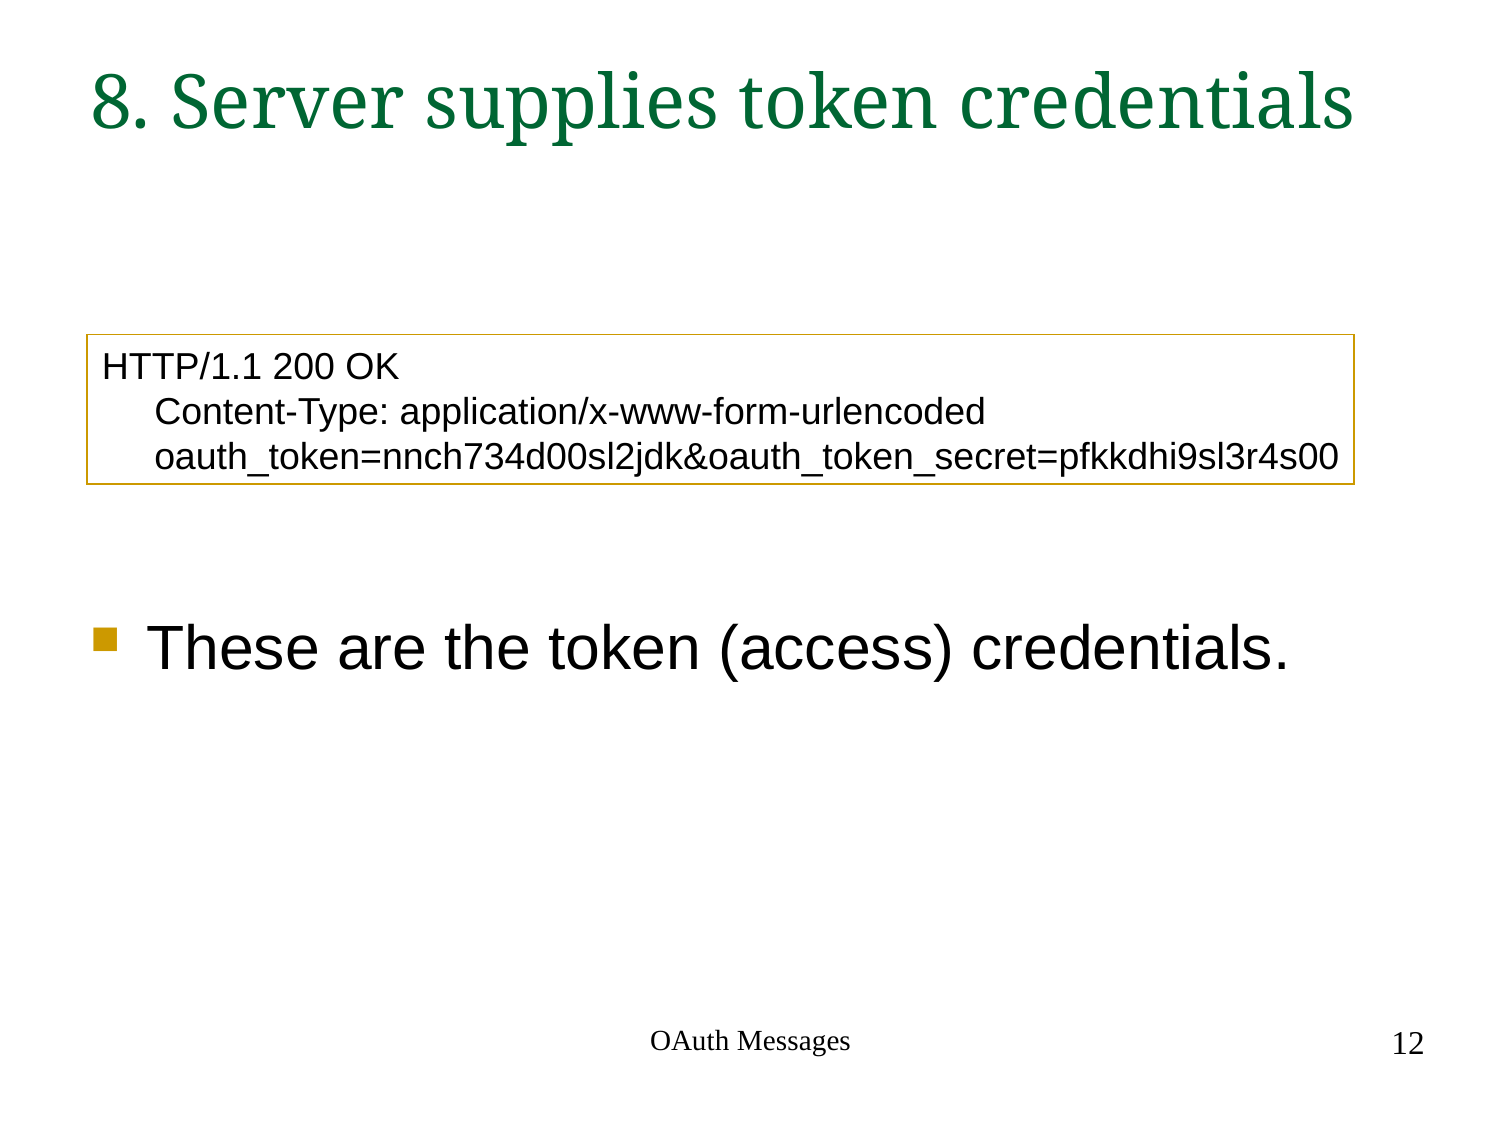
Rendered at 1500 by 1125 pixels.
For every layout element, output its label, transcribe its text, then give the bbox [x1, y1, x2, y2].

text_box HTTP/1.1 200 OK Content-Type: application/x-www-form-urlencoded oauth_token=nnch734d00sl2jdk&oauth_token_secret=pfkkdhi9sl3r4s00 [87, 334, 1355, 485]
list These are the token (access) credentials. [75, 600, 1413, 1006]
title 8. Server supplies token credentials [75, 45, 1425, 233]
